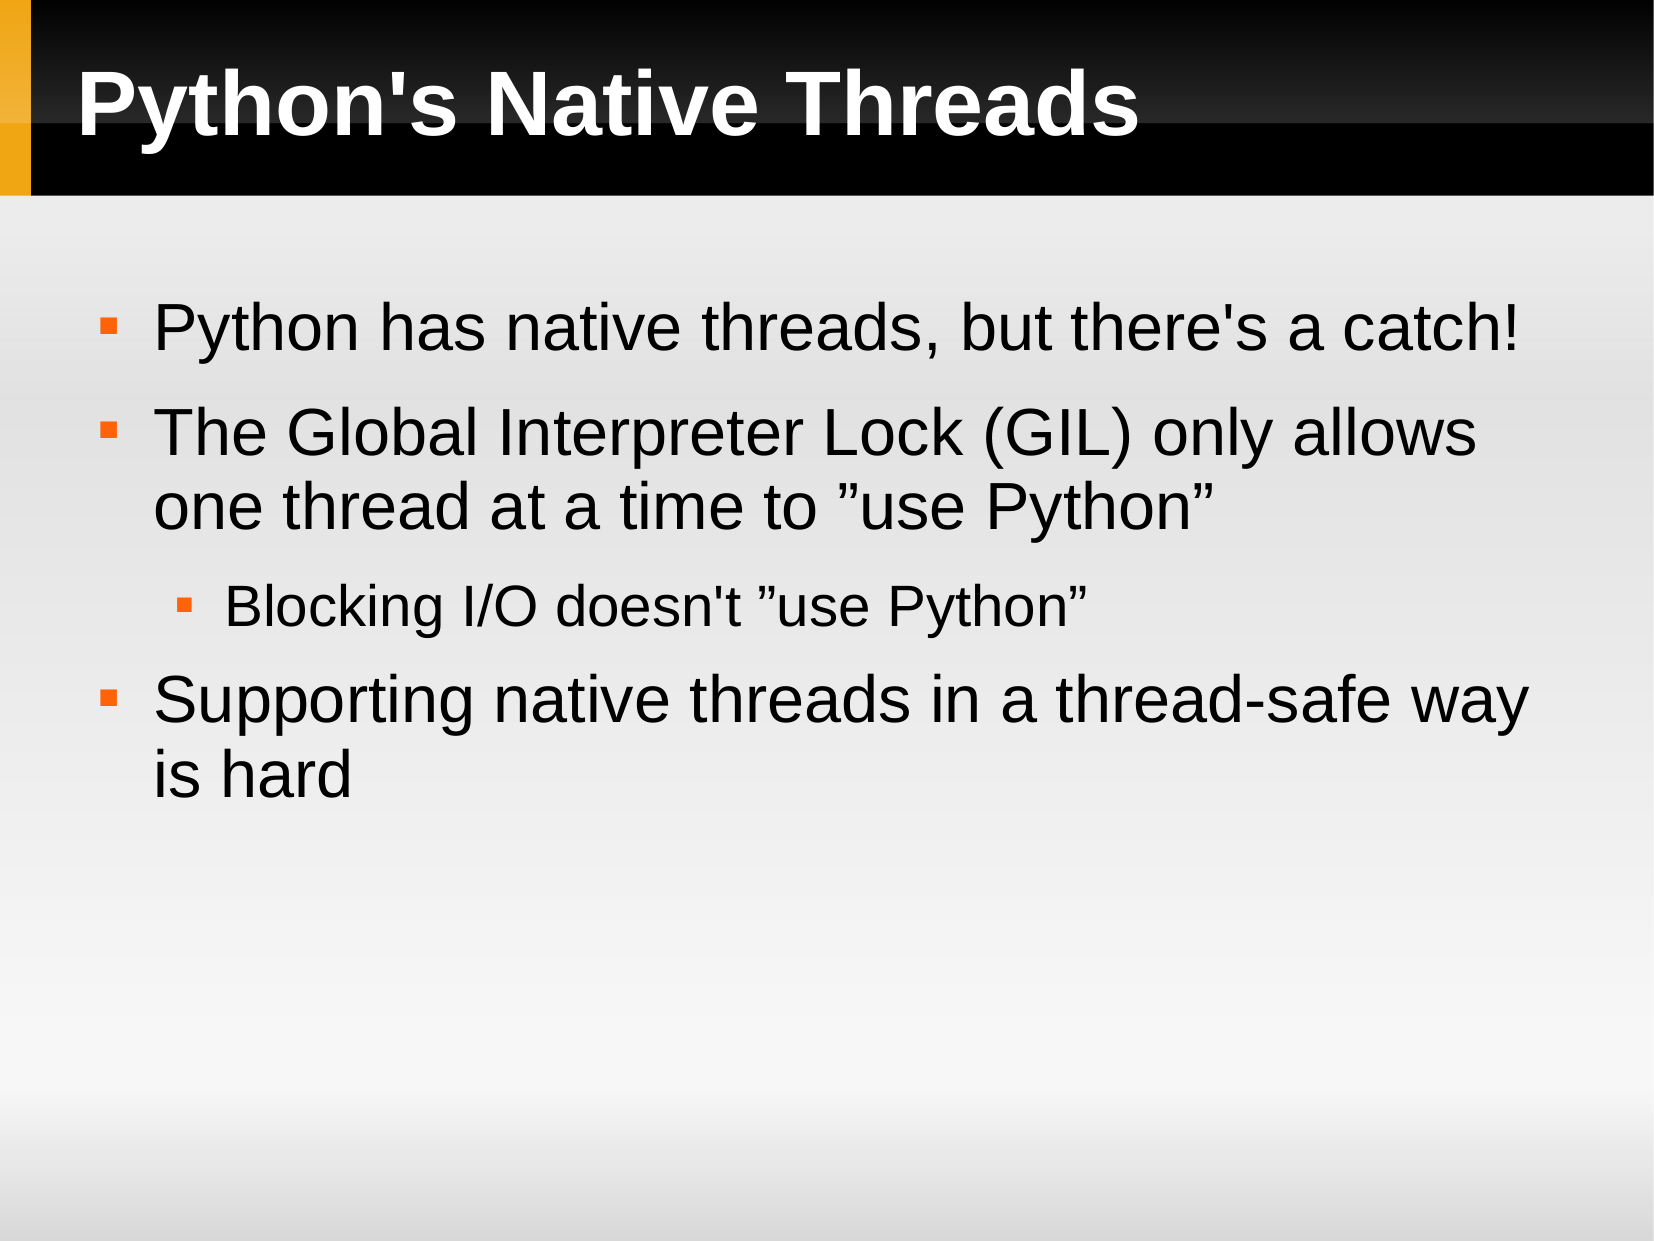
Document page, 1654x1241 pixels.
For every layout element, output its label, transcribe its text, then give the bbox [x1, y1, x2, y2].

picture [0, 0, 1654, 1241]
list Python has native threads, but there's a catch! The Global Interpreter Lock (GIL) only allows one thread at a time to ”use Python” Blocking I/O doesn't ”use Python” Supporting native threads in a thread-safe way is hard [82, 290, 1571, 1109]
title Python's Native Threads [76, 0, 1565, 208]
